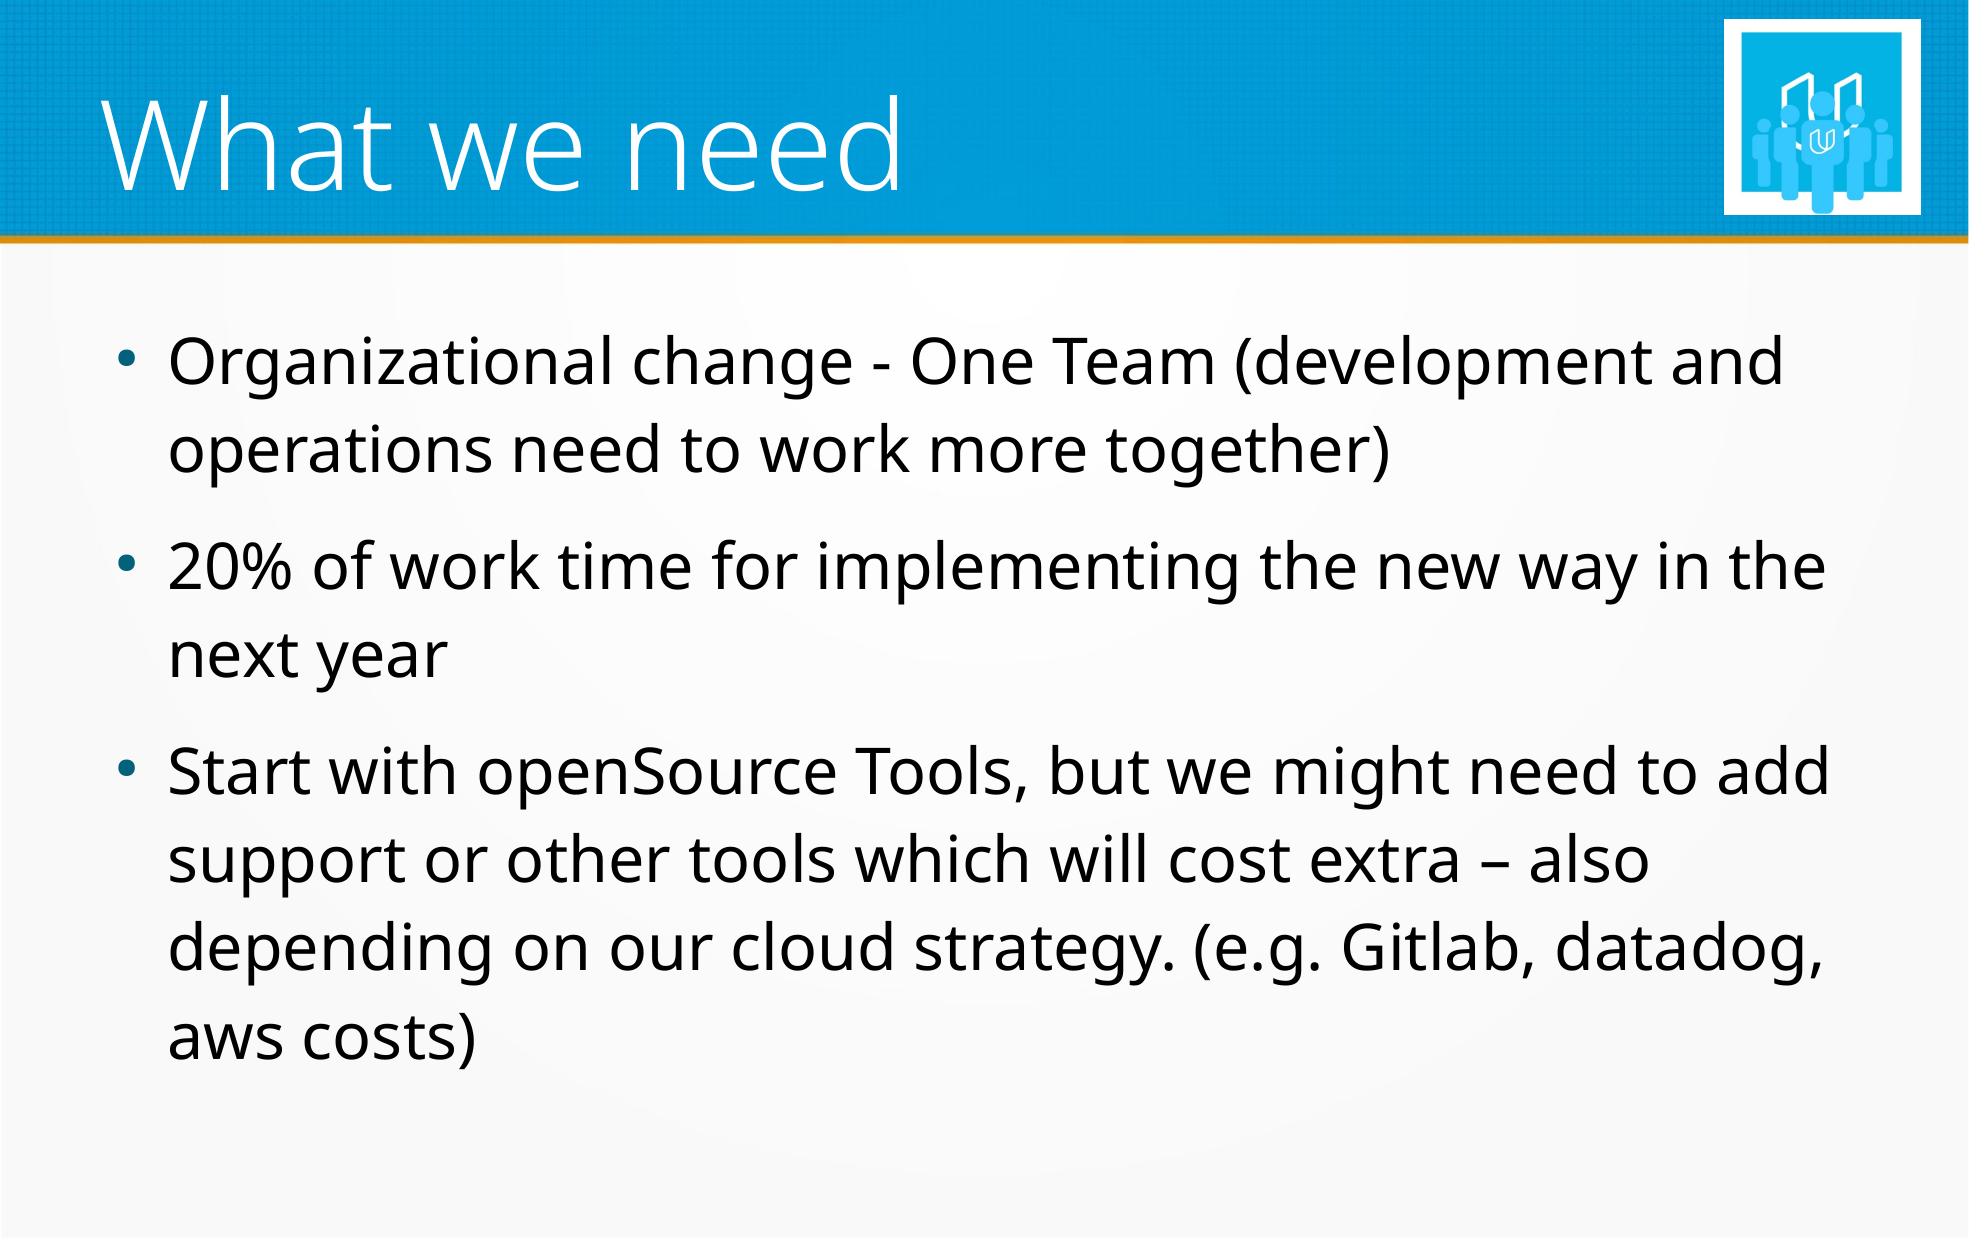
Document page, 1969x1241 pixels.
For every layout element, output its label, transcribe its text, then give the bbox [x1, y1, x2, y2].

picture [1725, 20, 1920, 214]
title What we need [98, 19, 1870, 227]
picture [0, 233, 1969, 1241]
list Organizational change - One Team (development and operations need to work more together) 20% of work time for implementing the new way in the next year Start with openSource Tools, but we might need to add support or other tools which will cost extra – also depending on our cloud strategy. (e.g. Gitlab, datadog, aws costs) [98, 315, 1861, 1081]
